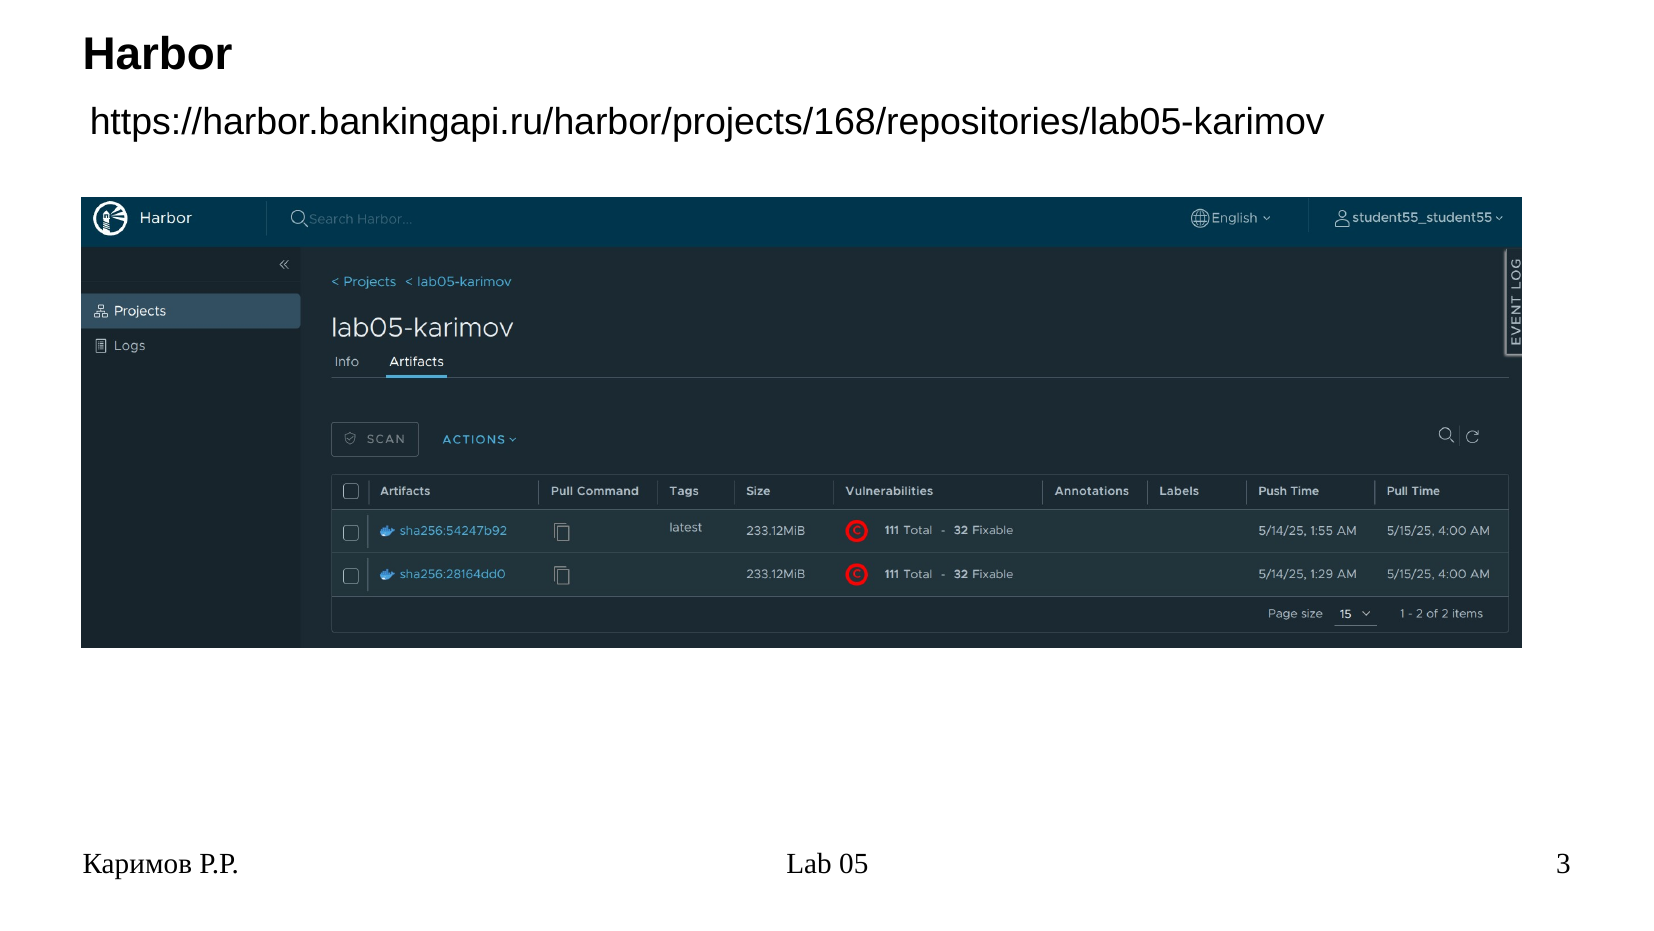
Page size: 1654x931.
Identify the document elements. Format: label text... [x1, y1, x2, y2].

picture [93, 201, 128, 235]
picture [153, 216, 164, 223]
picture [1366, 215, 1375, 222]
picture [141, 212, 151, 223]
picture [1382, 215, 1392, 221]
text_box https://harbor.bankingapi.ru/harbor/projects/168/repositories/lab05-karimov [75, 93, 1343, 151]
picture [167, 213, 179, 223]
title Harbor [82, 15, 1571, 91]
picture [181, 216, 189, 223]
picture [81, 247, 1522, 648]
picture [1194, 209, 1208, 217]
picture [1452, 214, 1461, 222]
picture [1192, 220, 1208, 227]
picture [1412, 213, 1417, 222]
